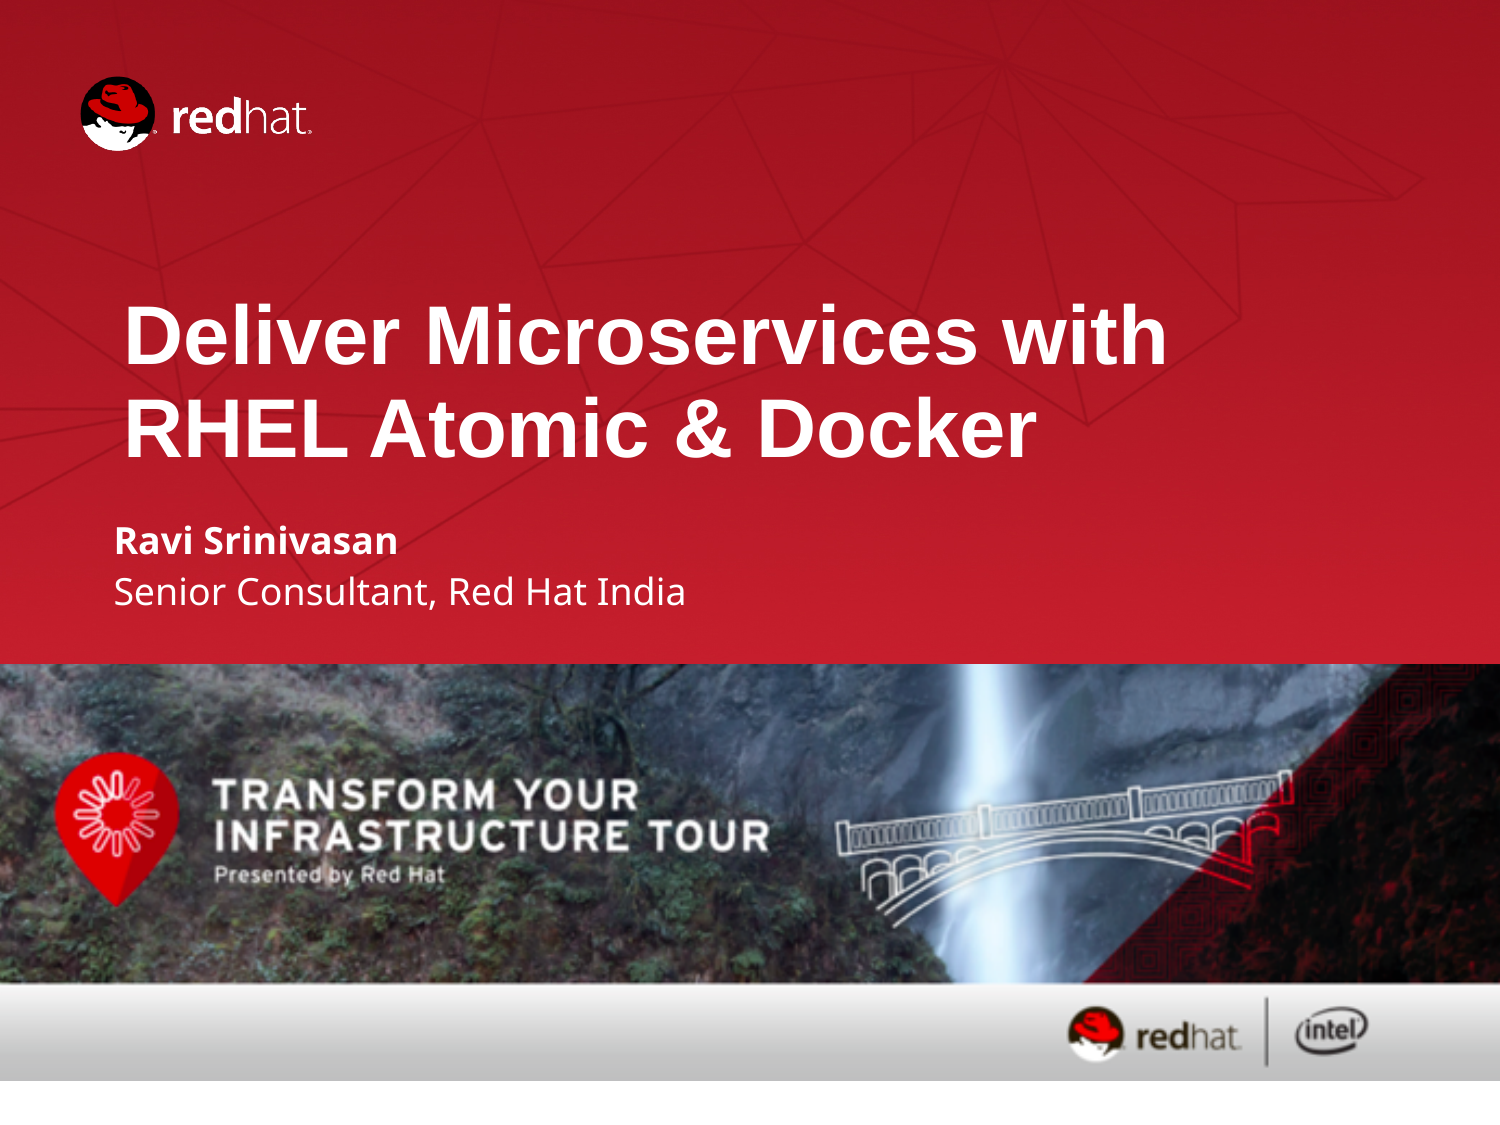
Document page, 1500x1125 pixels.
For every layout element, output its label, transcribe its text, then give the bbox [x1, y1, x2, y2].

text_box Deliver Microservices with RHEL Atomic & Docker [109, 281, 1412, 549]
text_box Ravi Srinivasan Senior Consultant, Red Hat India [98, 506, 1249, 664]
picture [0, 0, 1500, 1082]
